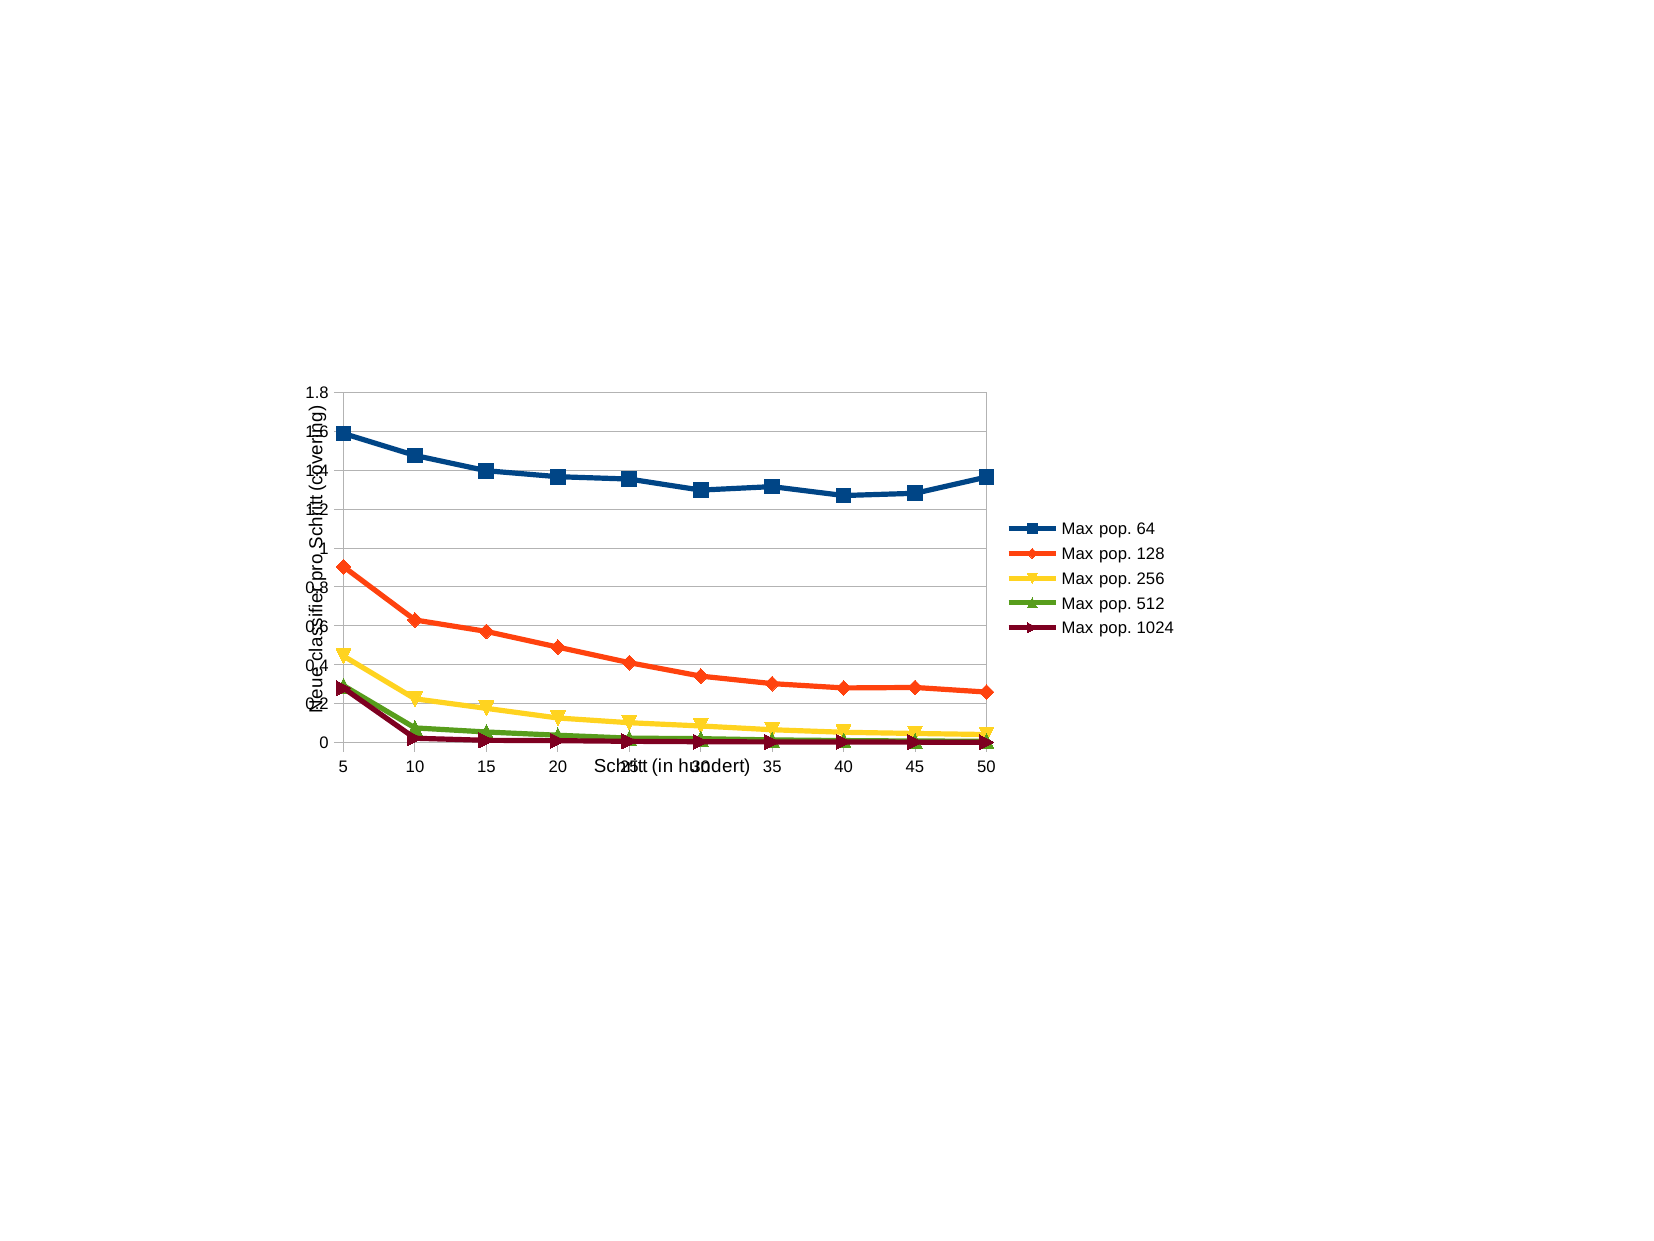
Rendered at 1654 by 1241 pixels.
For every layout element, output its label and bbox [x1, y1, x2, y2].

chart [281, 375, 1182, 789]
